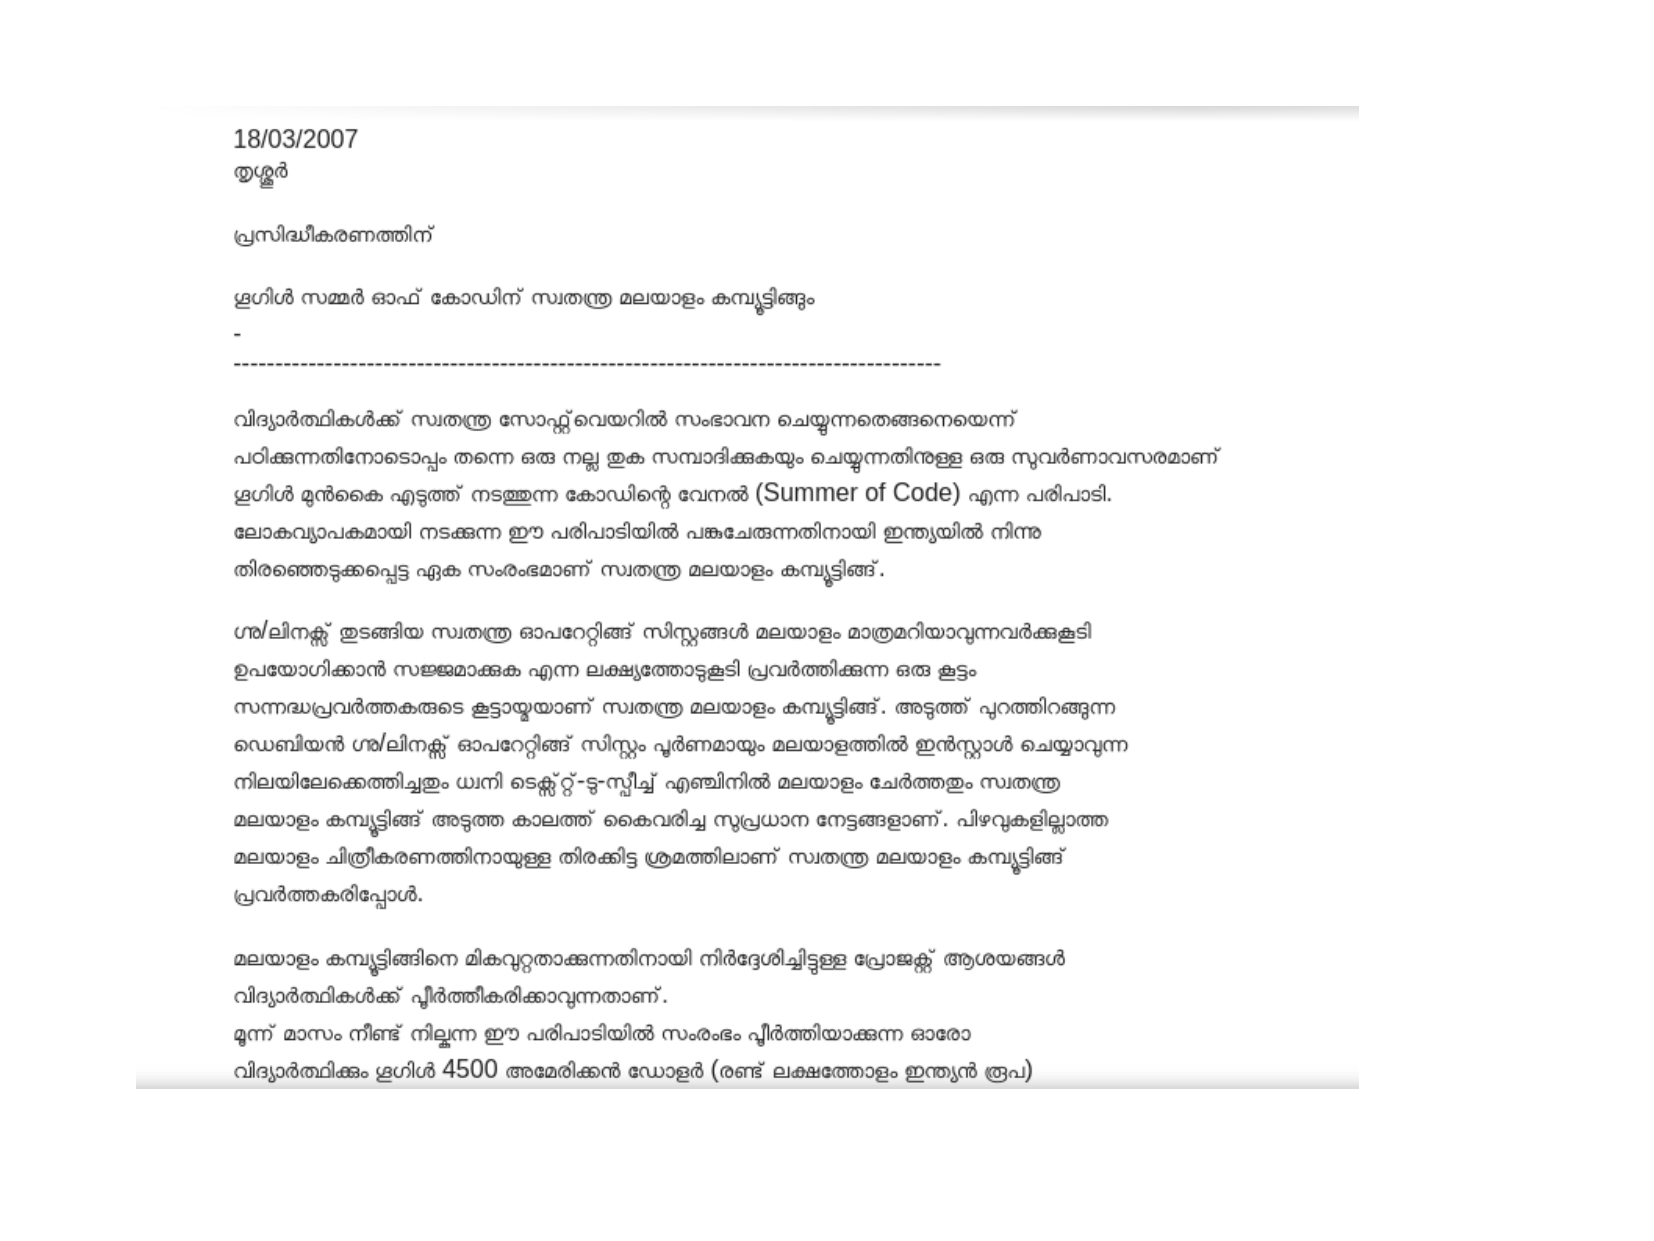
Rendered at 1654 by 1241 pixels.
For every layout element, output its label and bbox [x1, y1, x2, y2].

picture [136, 106, 1359, 1089]
